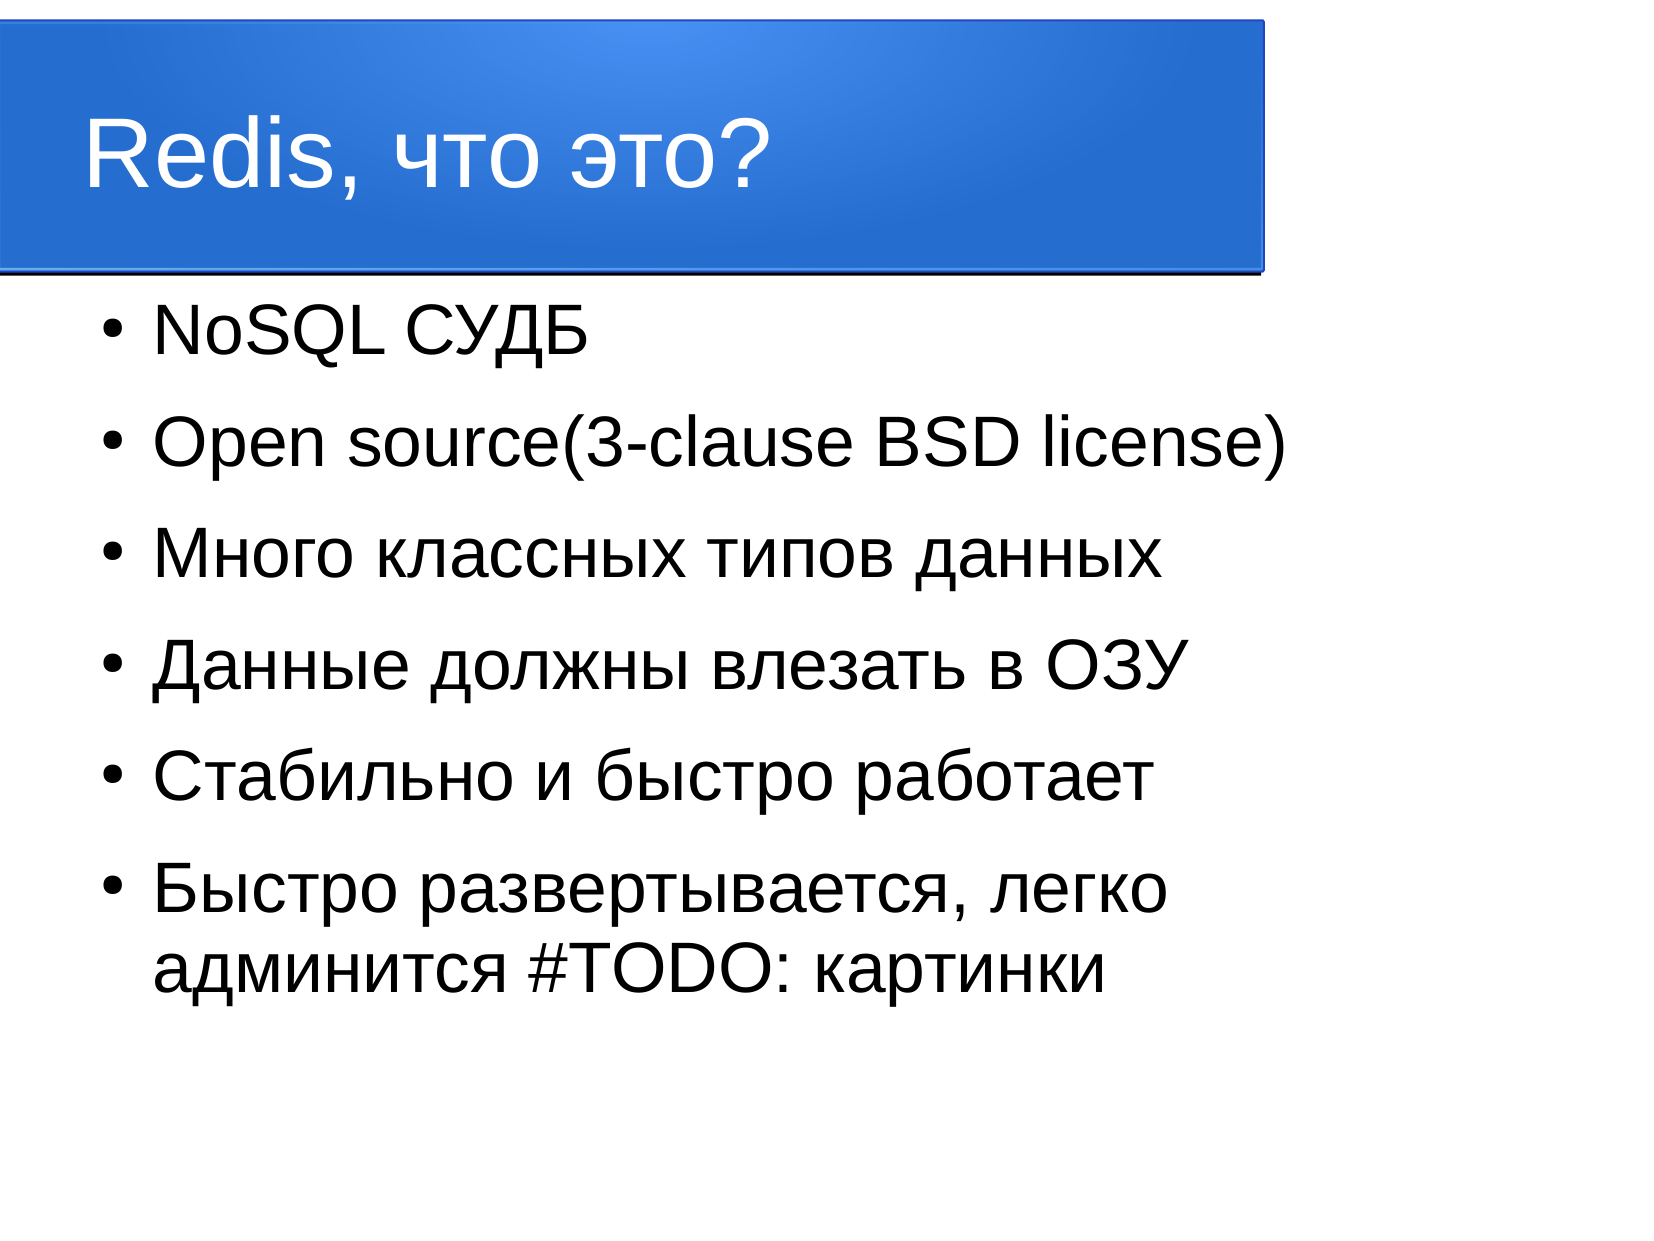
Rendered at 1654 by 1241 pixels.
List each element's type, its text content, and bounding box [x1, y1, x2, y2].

title Redis, что это? [82, 49, 1250, 257]
list NoSQL СУДБ Open source(3-clause BSD license) Много классных типов данных Данные должны влезать в ОЗУ Стабильно и быстро работает Быстро развертывается, легко админится #TODO: картинки [82, 290, 1538, 1010]
